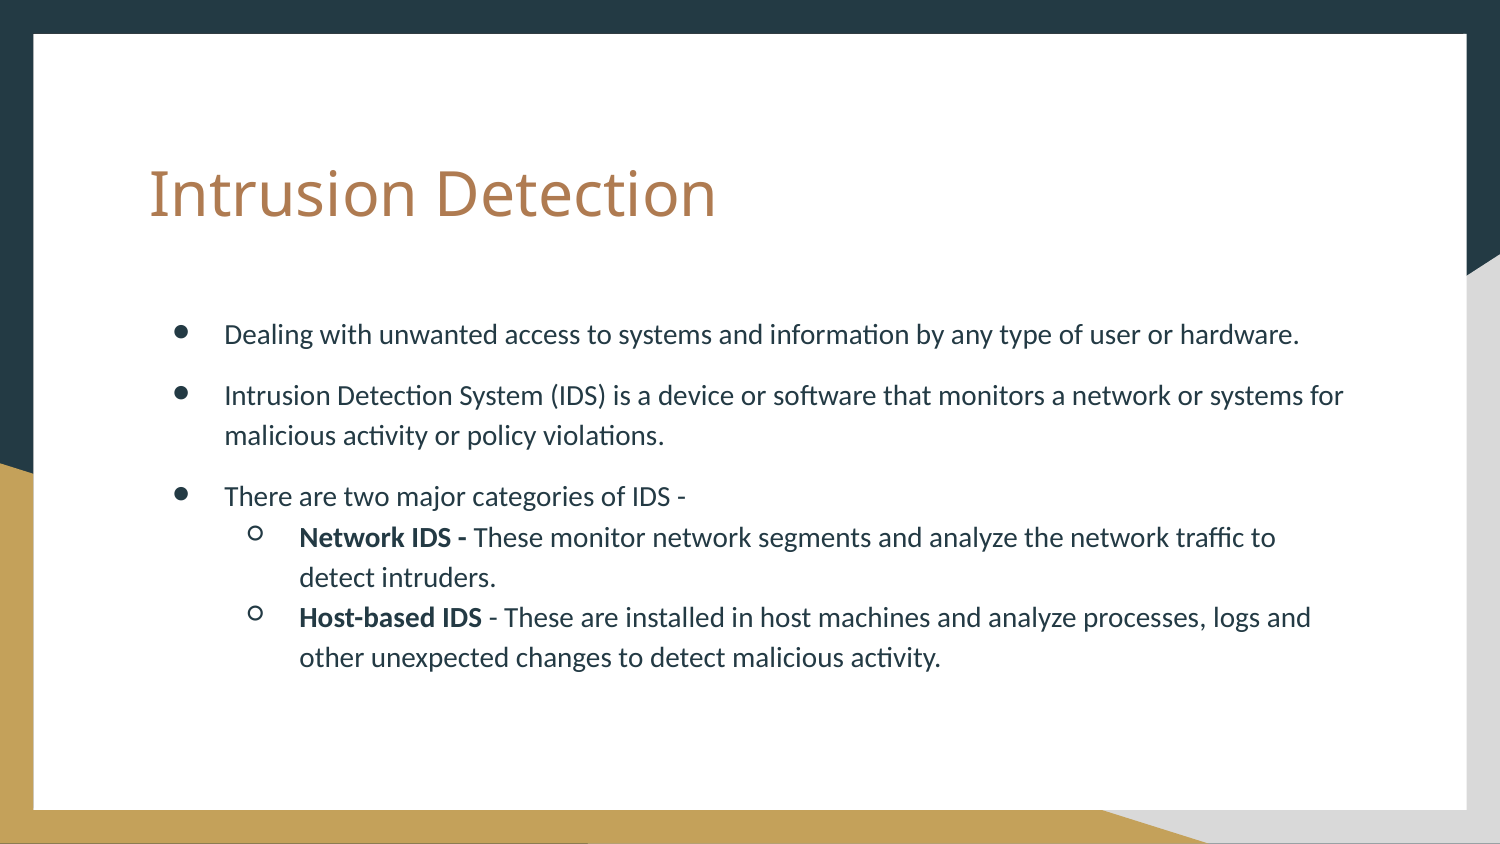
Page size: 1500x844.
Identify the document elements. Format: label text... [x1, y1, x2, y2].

title Intrusion Detection [134, 138, 1366, 295]
list Dealing with unwanted access to systems and information by any type of user or hardware. Intrusion Detection System (IDS) is a device or software that monitors a network or systems for malicious activity or policy violations. There are two major categories of IDS - Network IDS - These monitor network segments and analyze the network traffic to detect intruders. Host-based IDS - These are installed in host machines and analyze processes, logs and other unexpected changes to detect malicious activity. [134, 295, 1366, 778]
